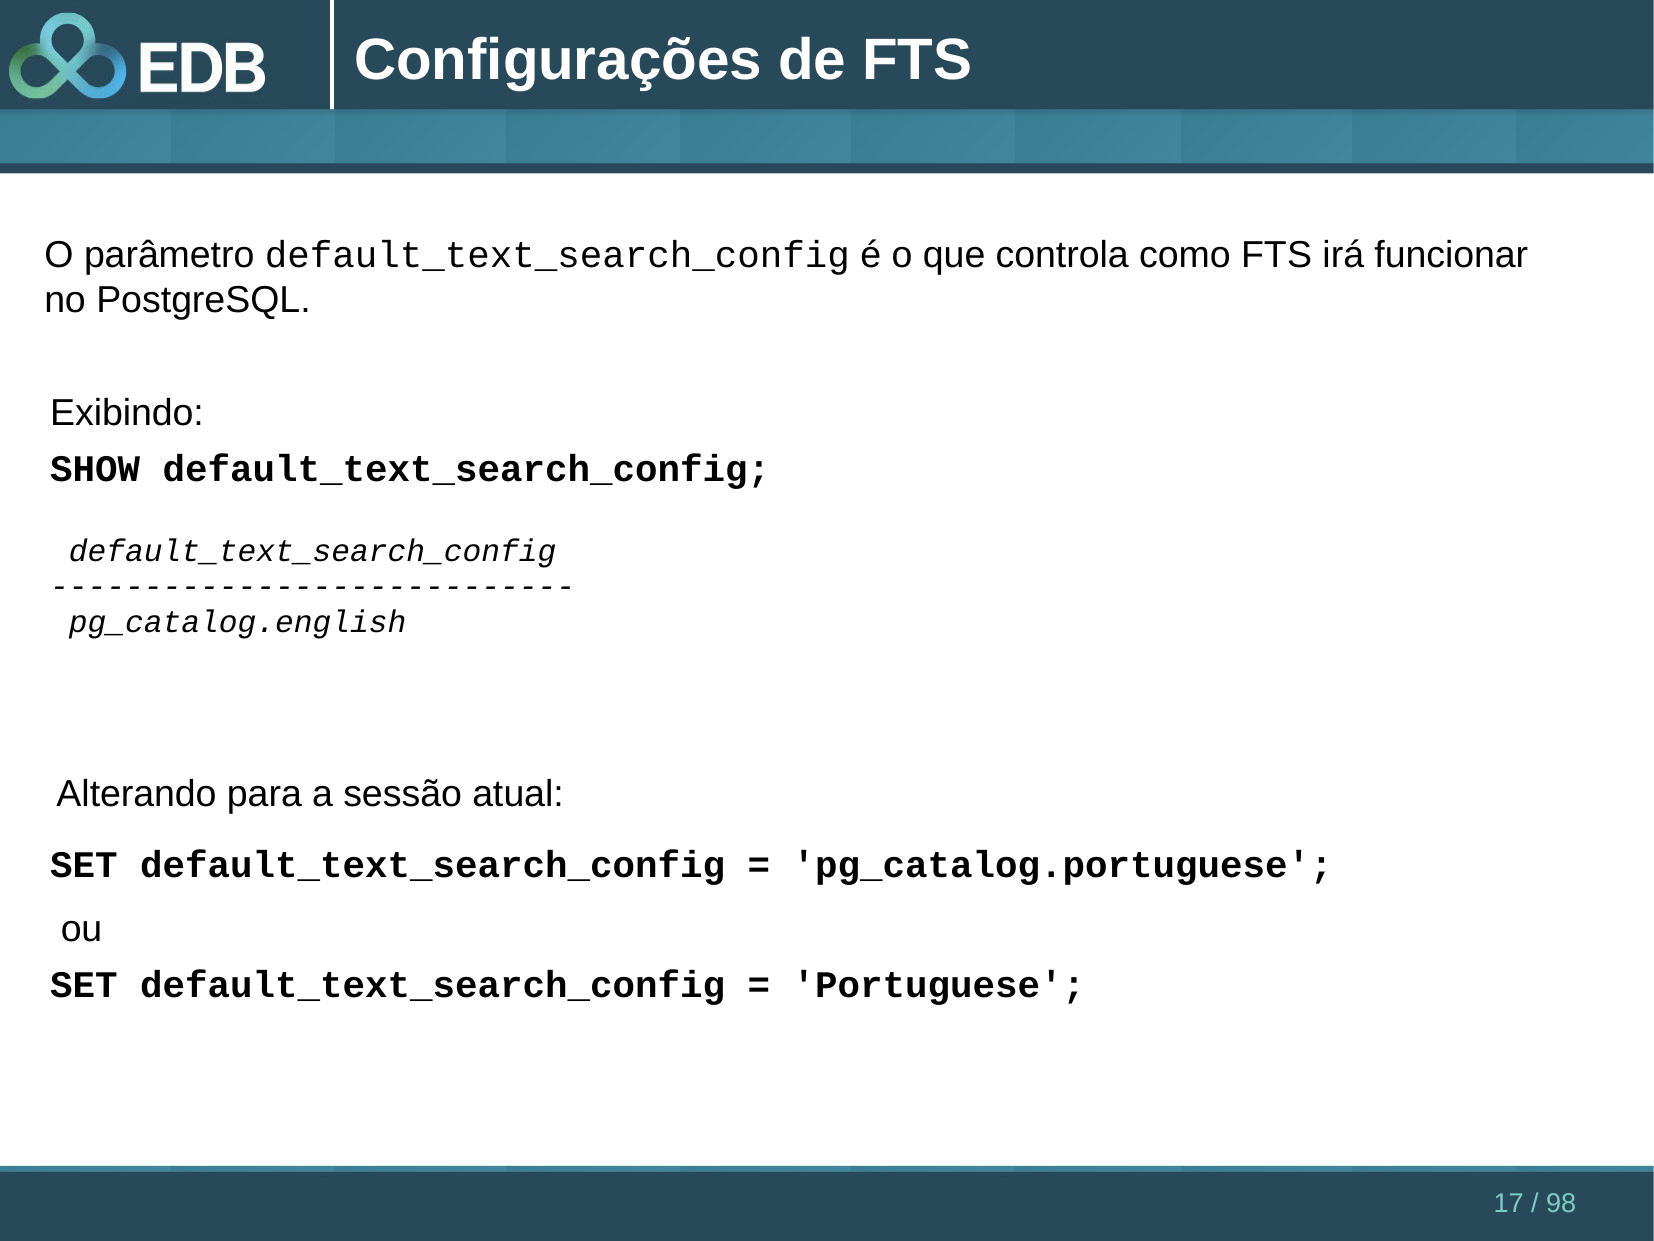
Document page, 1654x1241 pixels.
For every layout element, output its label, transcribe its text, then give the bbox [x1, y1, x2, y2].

text_box SHOW default_text_search_config; default_text_search_config ---------------------------- pg_catalog.english [35, 442, 1034, 650]
text_box O parâmetro default_text_search_config é o que controla como FTS irá funcionar no PostgreSQL. [29, 226, 1595, 329]
text_box SET default_text_search_config = 'pg_catalog.portuguese'; [35, 838, 1359, 896]
text_box ou [46, 899, 237, 957]
text_box SET default_text_search_config = 'Portuguese'; [35, 958, 1359, 1016]
title Configurações de FTS [354, 26, 1595, 92]
picture [0, 0, 1654, 1241]
text_box Exibindo: [35, 383, 270, 441]
text_box Alterando para a sessão atual: [41, 764, 591, 827]
